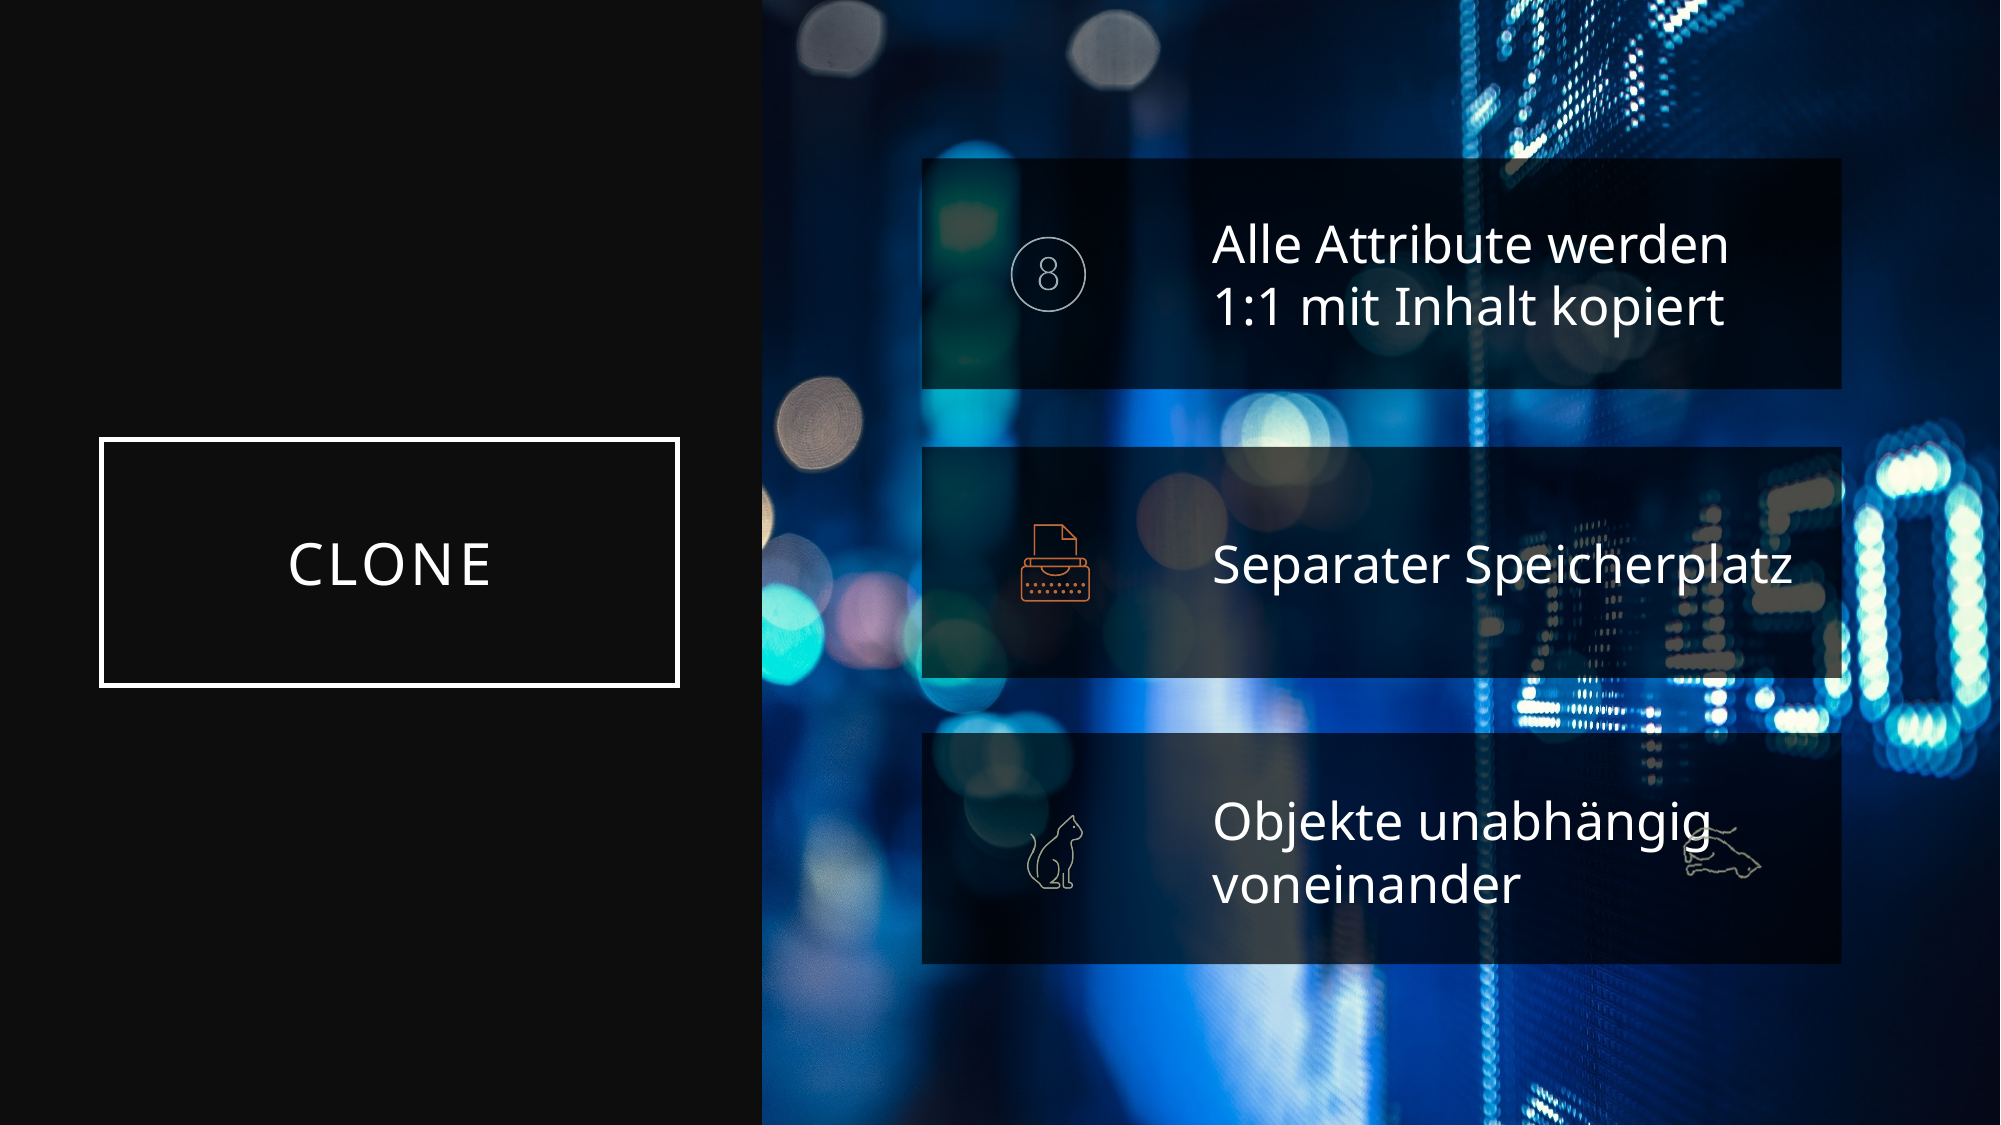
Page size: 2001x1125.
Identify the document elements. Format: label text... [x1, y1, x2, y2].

text_box Separater Speicherplatz [1188, 446, 1842, 678]
text_box Alle Attribute werden 1:1 mit Inhalt kopiert [1188, 158, 1842, 390]
text_box Objekte unabhängig voneinander [1188, 735, 1842, 967]
text_box [921, 446, 1188, 678]
picture [1533, 0, 1542, 7]
text_box [0, 0, 762, 1125]
picture [762, 0, 2000, 1125]
text_box [921, 733, 1842, 965]
text_box [921, 158, 1188, 390]
title clone [101, 439, 678, 686]
